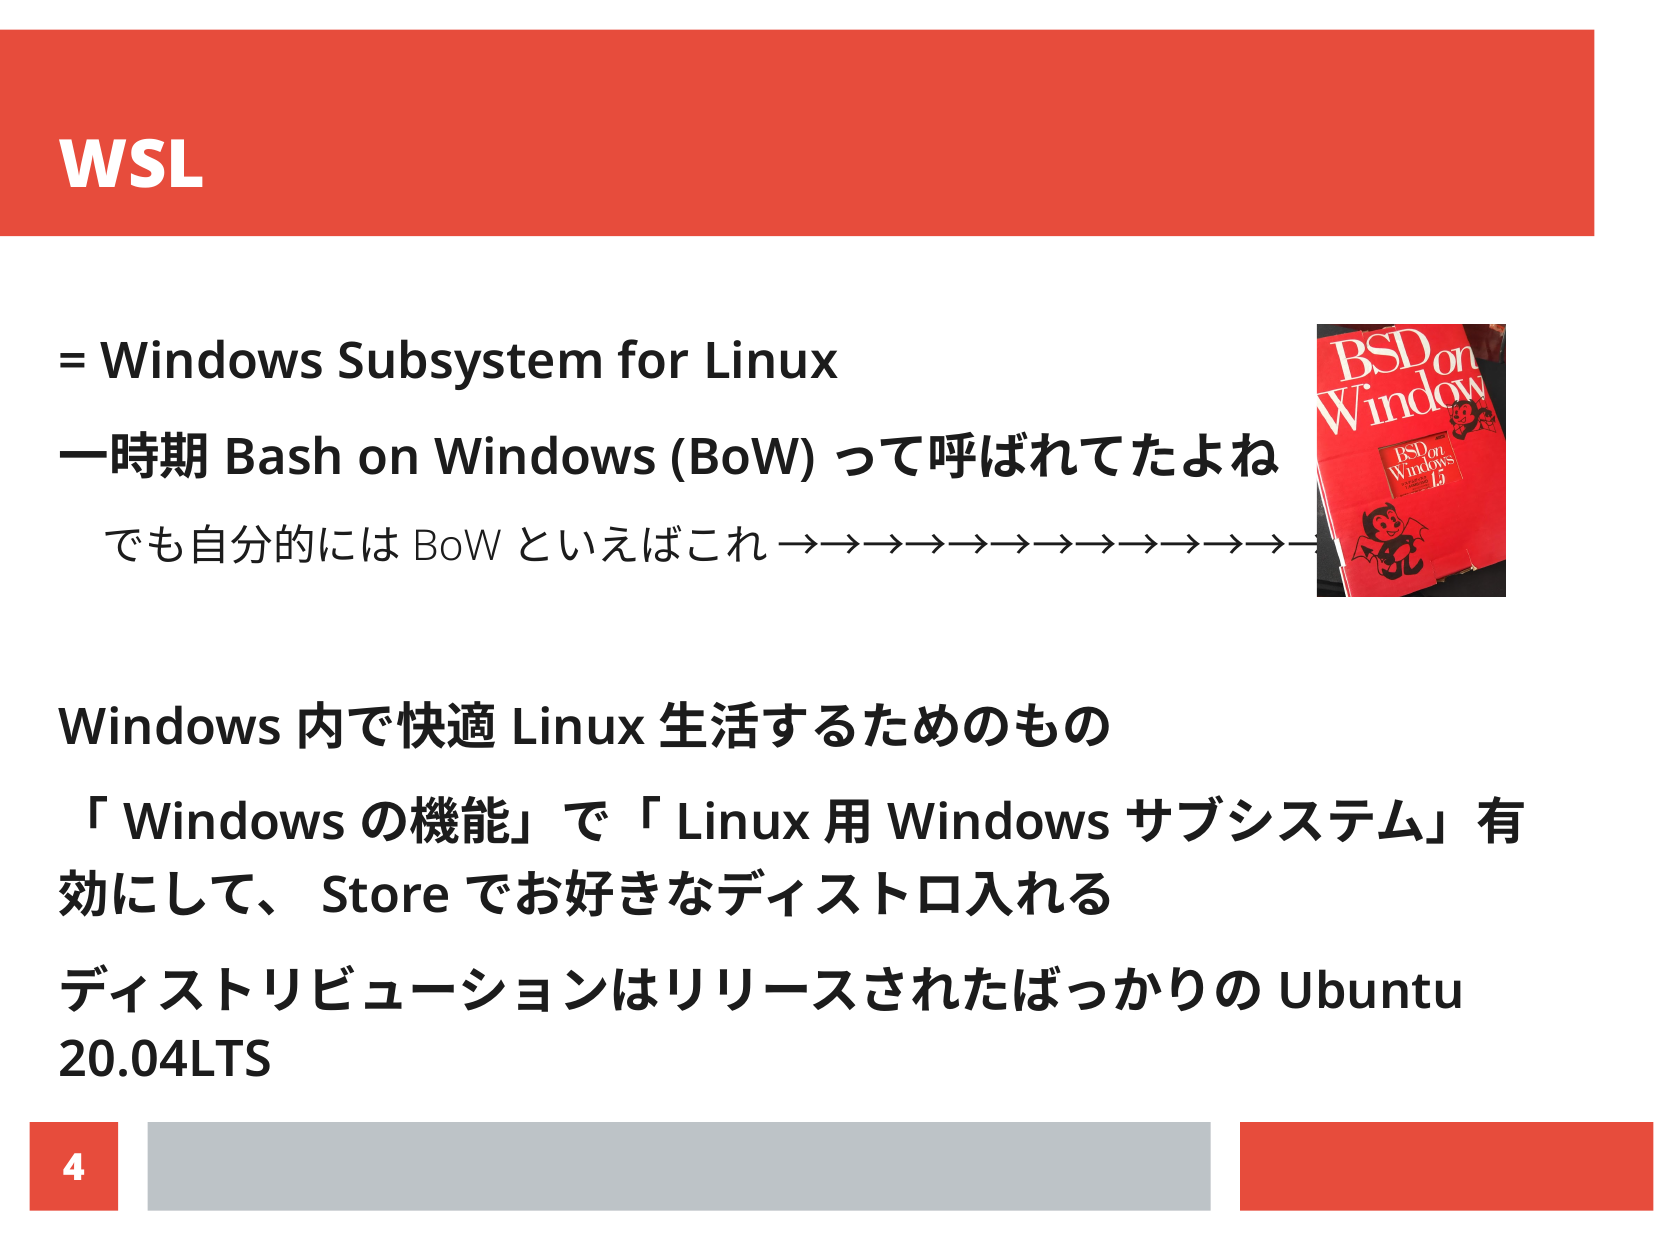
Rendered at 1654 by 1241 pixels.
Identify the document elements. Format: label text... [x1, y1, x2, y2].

list = Windows Subsystem for Linux 一時期Bash on Windows (BoW)って呼ばれてたよね でも自分的にはBoWといえばこれ →→→→→→→→→→→→→ Windows内で快適Linux生活するためのもの 「Windowsの機能」で「Linux用Windowsサブシステム」有効にして、Storeでお好きなディストロ入れる ディストリビューションはリリースされたばっかりのUbuntu 20.04LTS [59, 324, 1565, 1093]
picture [1316, 324, 1506, 597]
title WSL [59, 59, 1595, 207]
